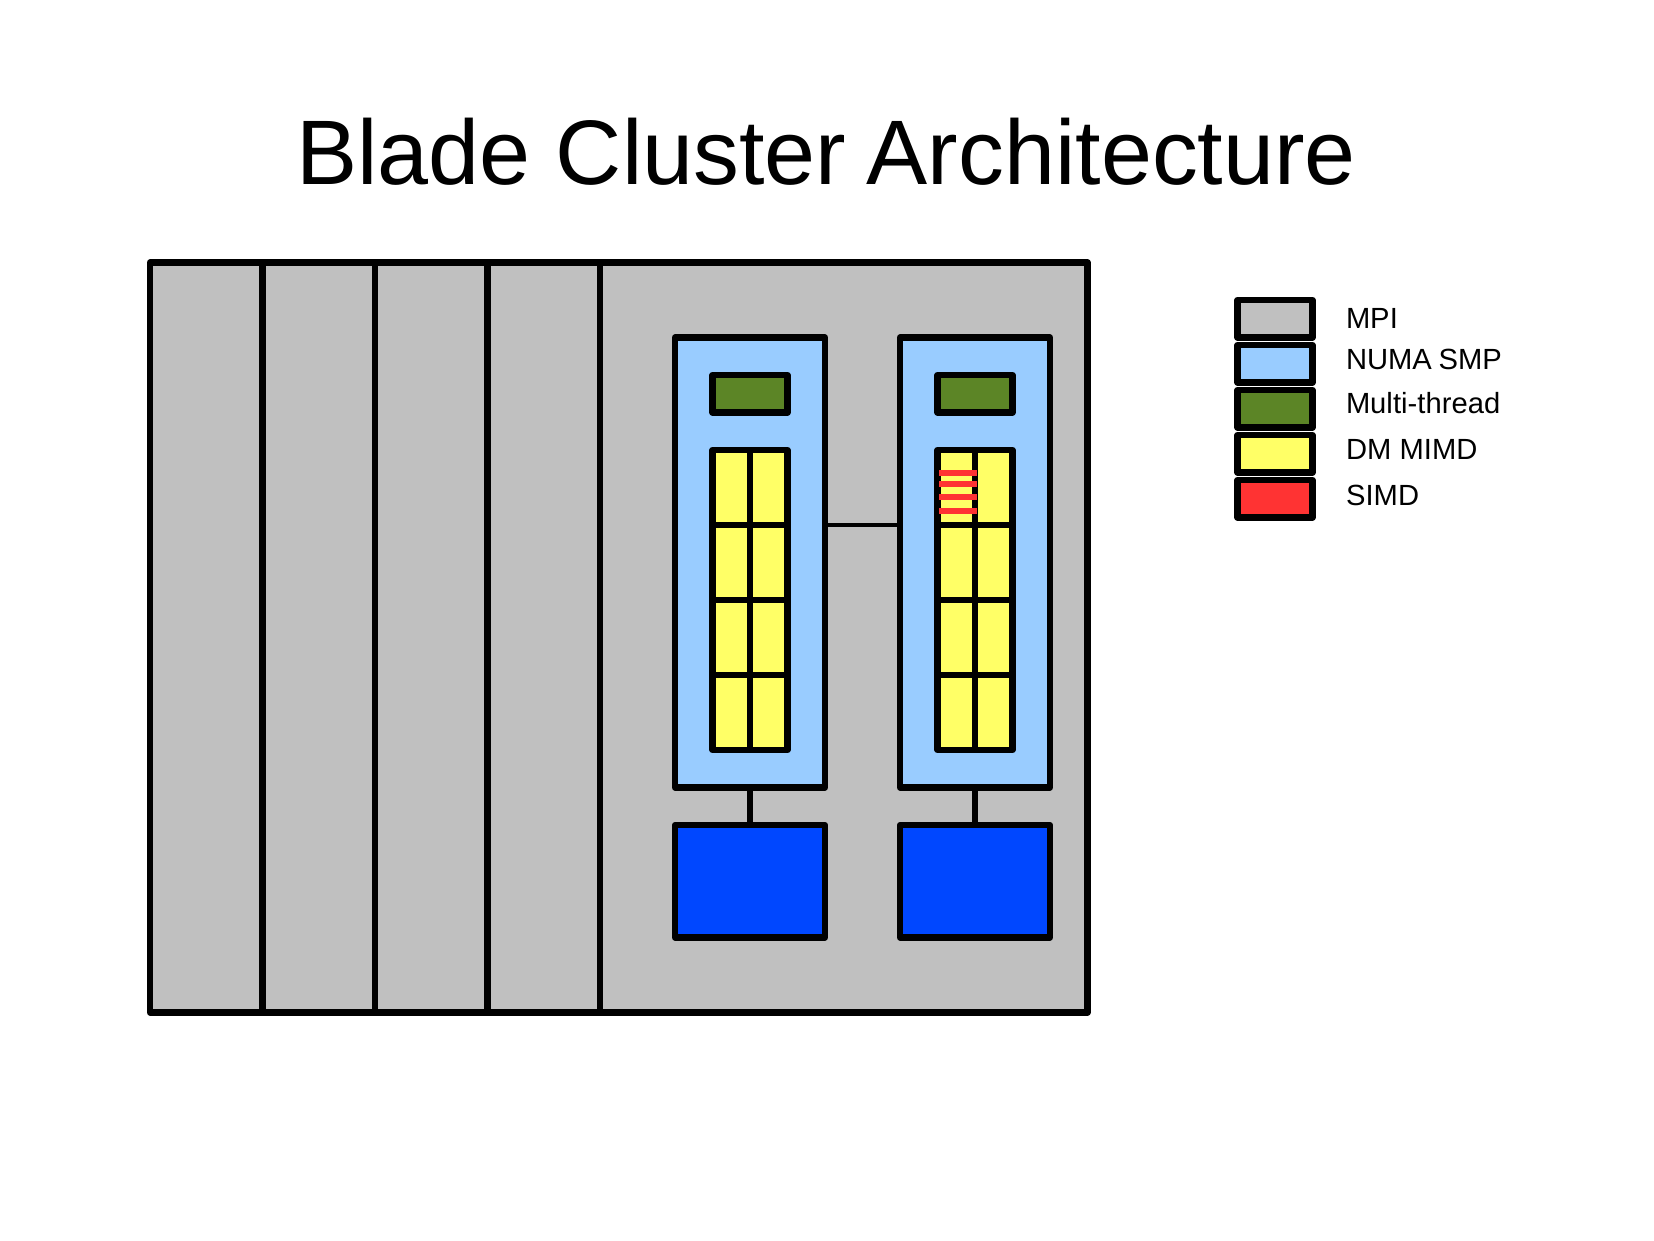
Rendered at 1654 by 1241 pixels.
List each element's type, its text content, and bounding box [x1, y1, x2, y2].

text_box DM MIMD [1331, 428, 1493, 474]
text_box Multi-thread [1331, 379, 1516, 428]
title Blade Cluster Architecture [82, 56, 1571, 250]
text_box SIMD [1331, 471, 1434, 520]
text_box [150, 262, 1088, 1013]
text_box [1237, 435, 1313, 473]
text_box [1237, 345, 1313, 383]
text_box [1237, 390, 1313, 428]
text_box [1237, 300, 1313, 338]
text_box [1237, 480, 1313, 518]
text_box MPI [1331, 294, 1413, 335]
text_box NUMA SMP [1331, 335, 1517, 384]
